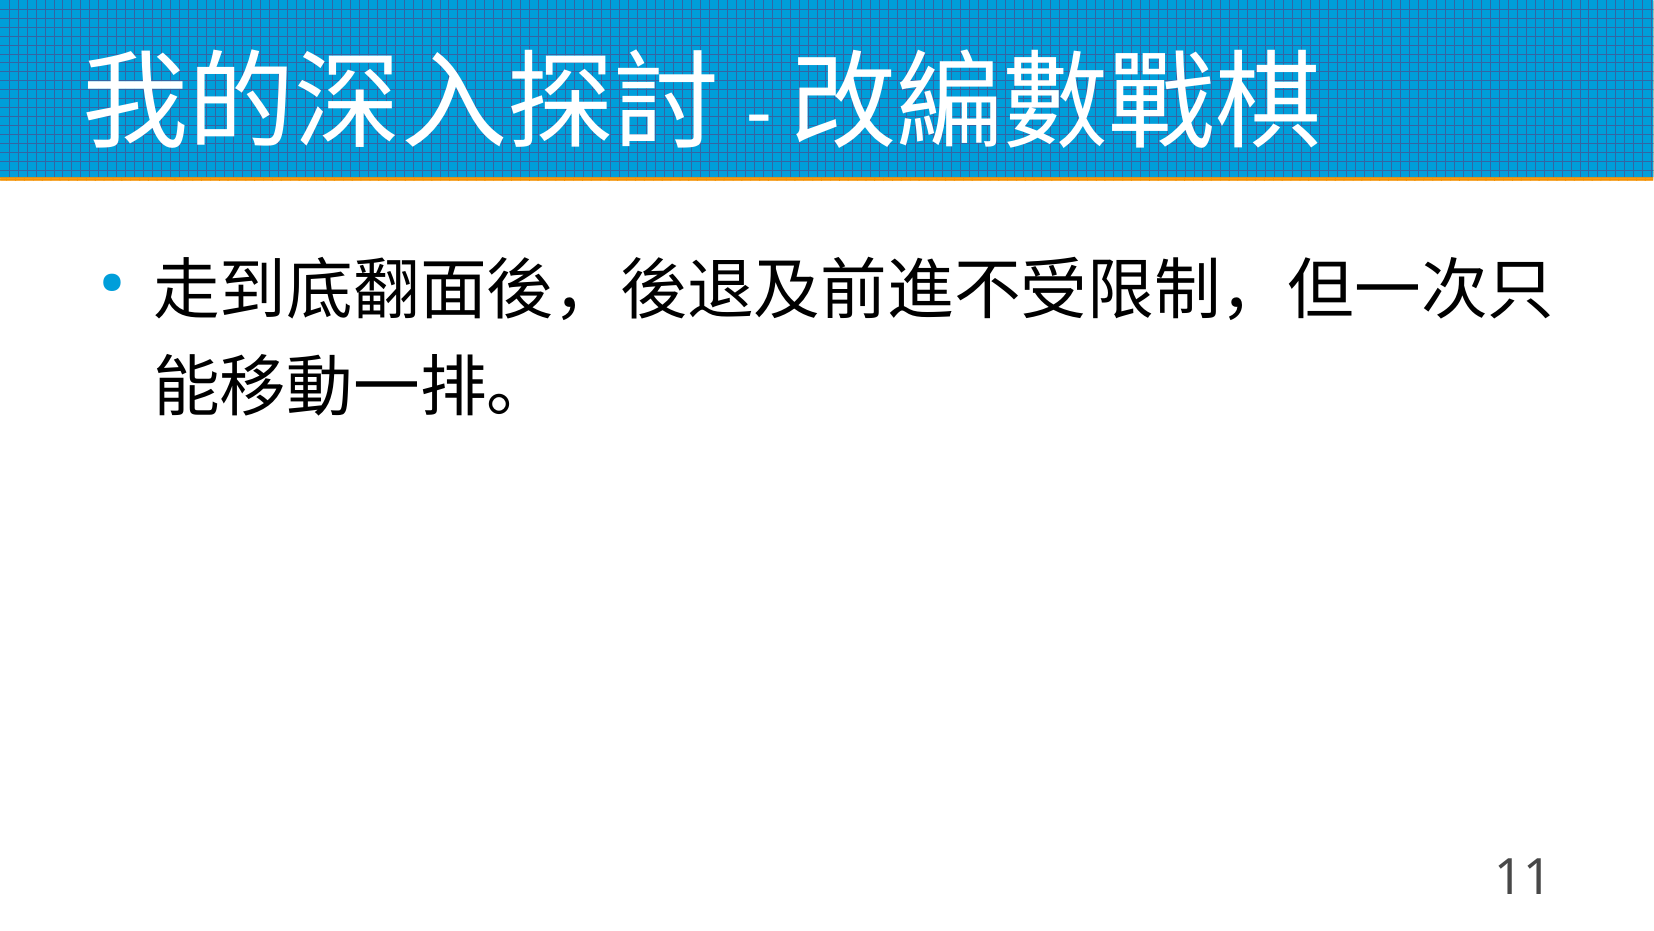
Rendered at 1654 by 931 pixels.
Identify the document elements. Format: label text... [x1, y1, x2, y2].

title 我的深入探討-改編數戰棋 [82, 14, 1571, 171]
list 走到底翻面後，後退及前進不受限制，但一次只能移動一排。 [82, 236, 1563, 811]
